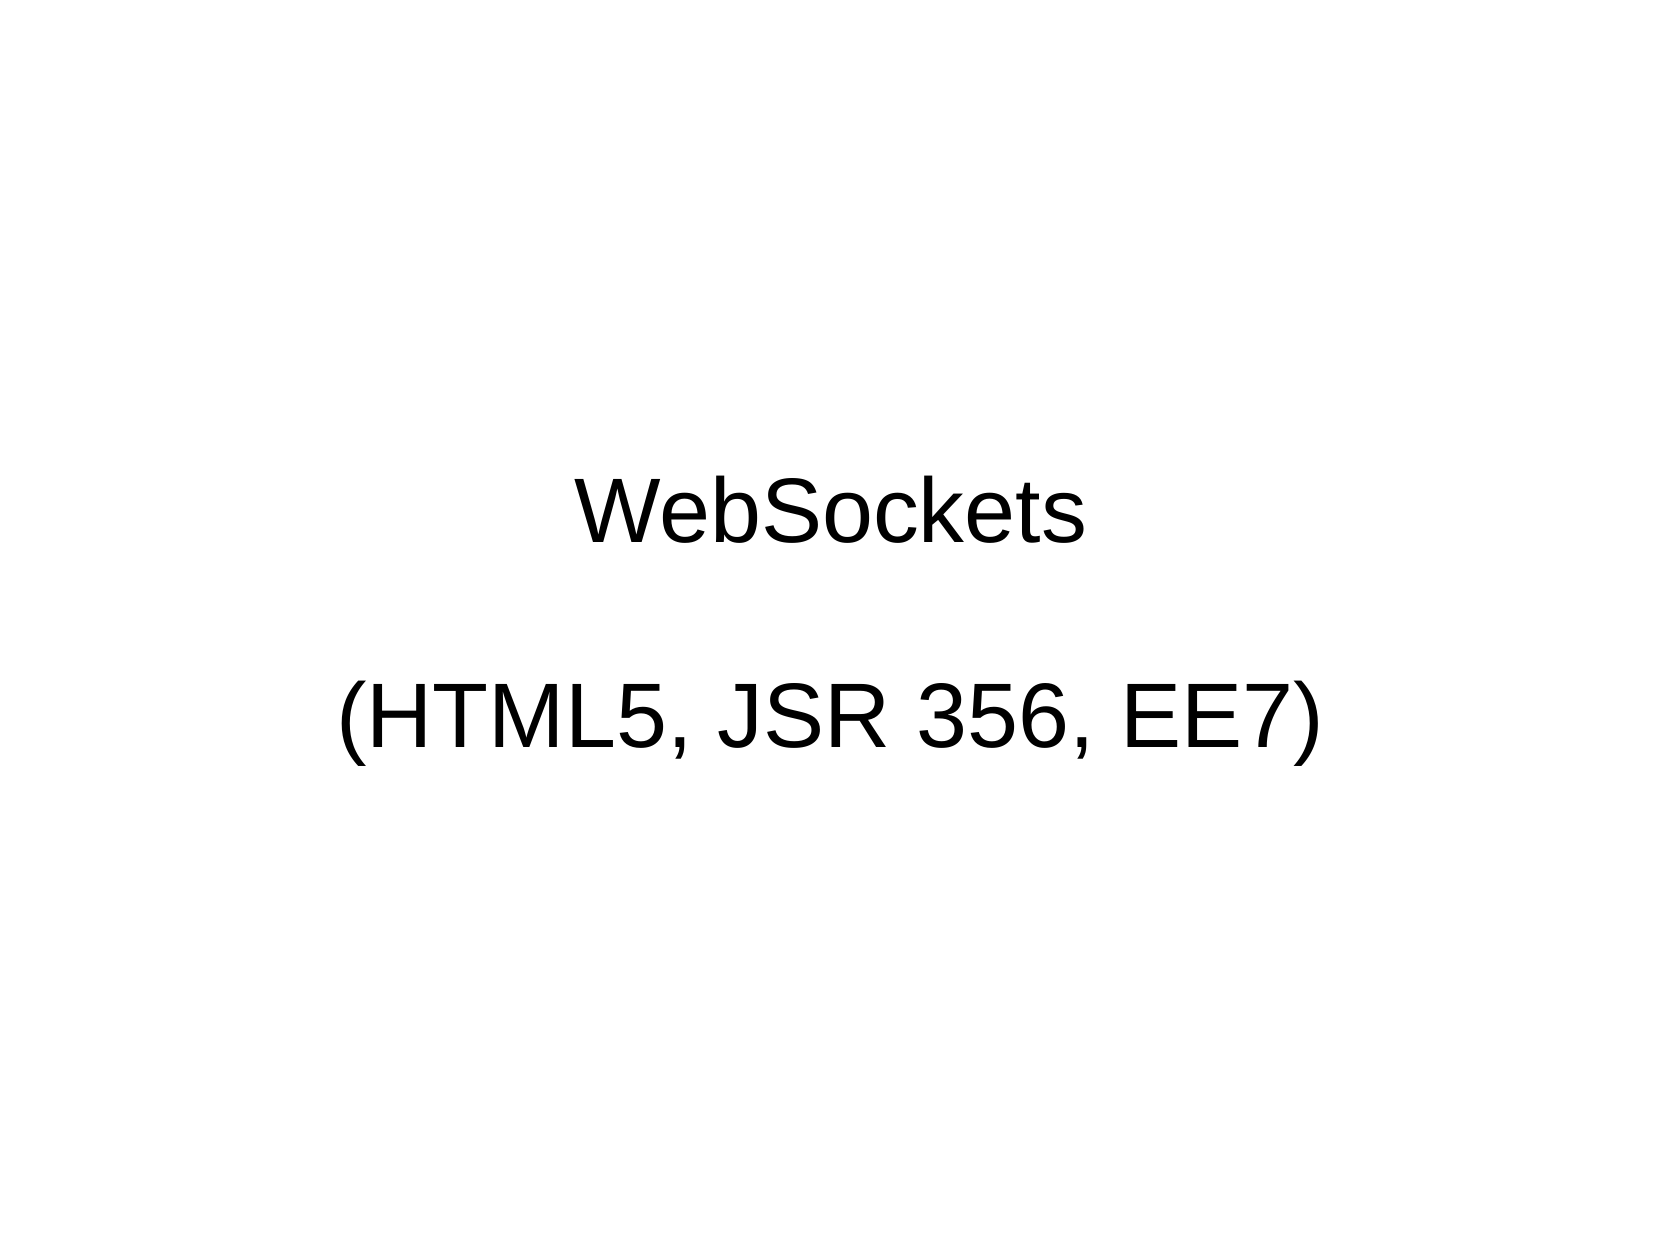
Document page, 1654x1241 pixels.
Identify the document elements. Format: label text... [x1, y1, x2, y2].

title WebSockets (HTML5, JSR 356, EE7) [86, 459, 1576, 768]
